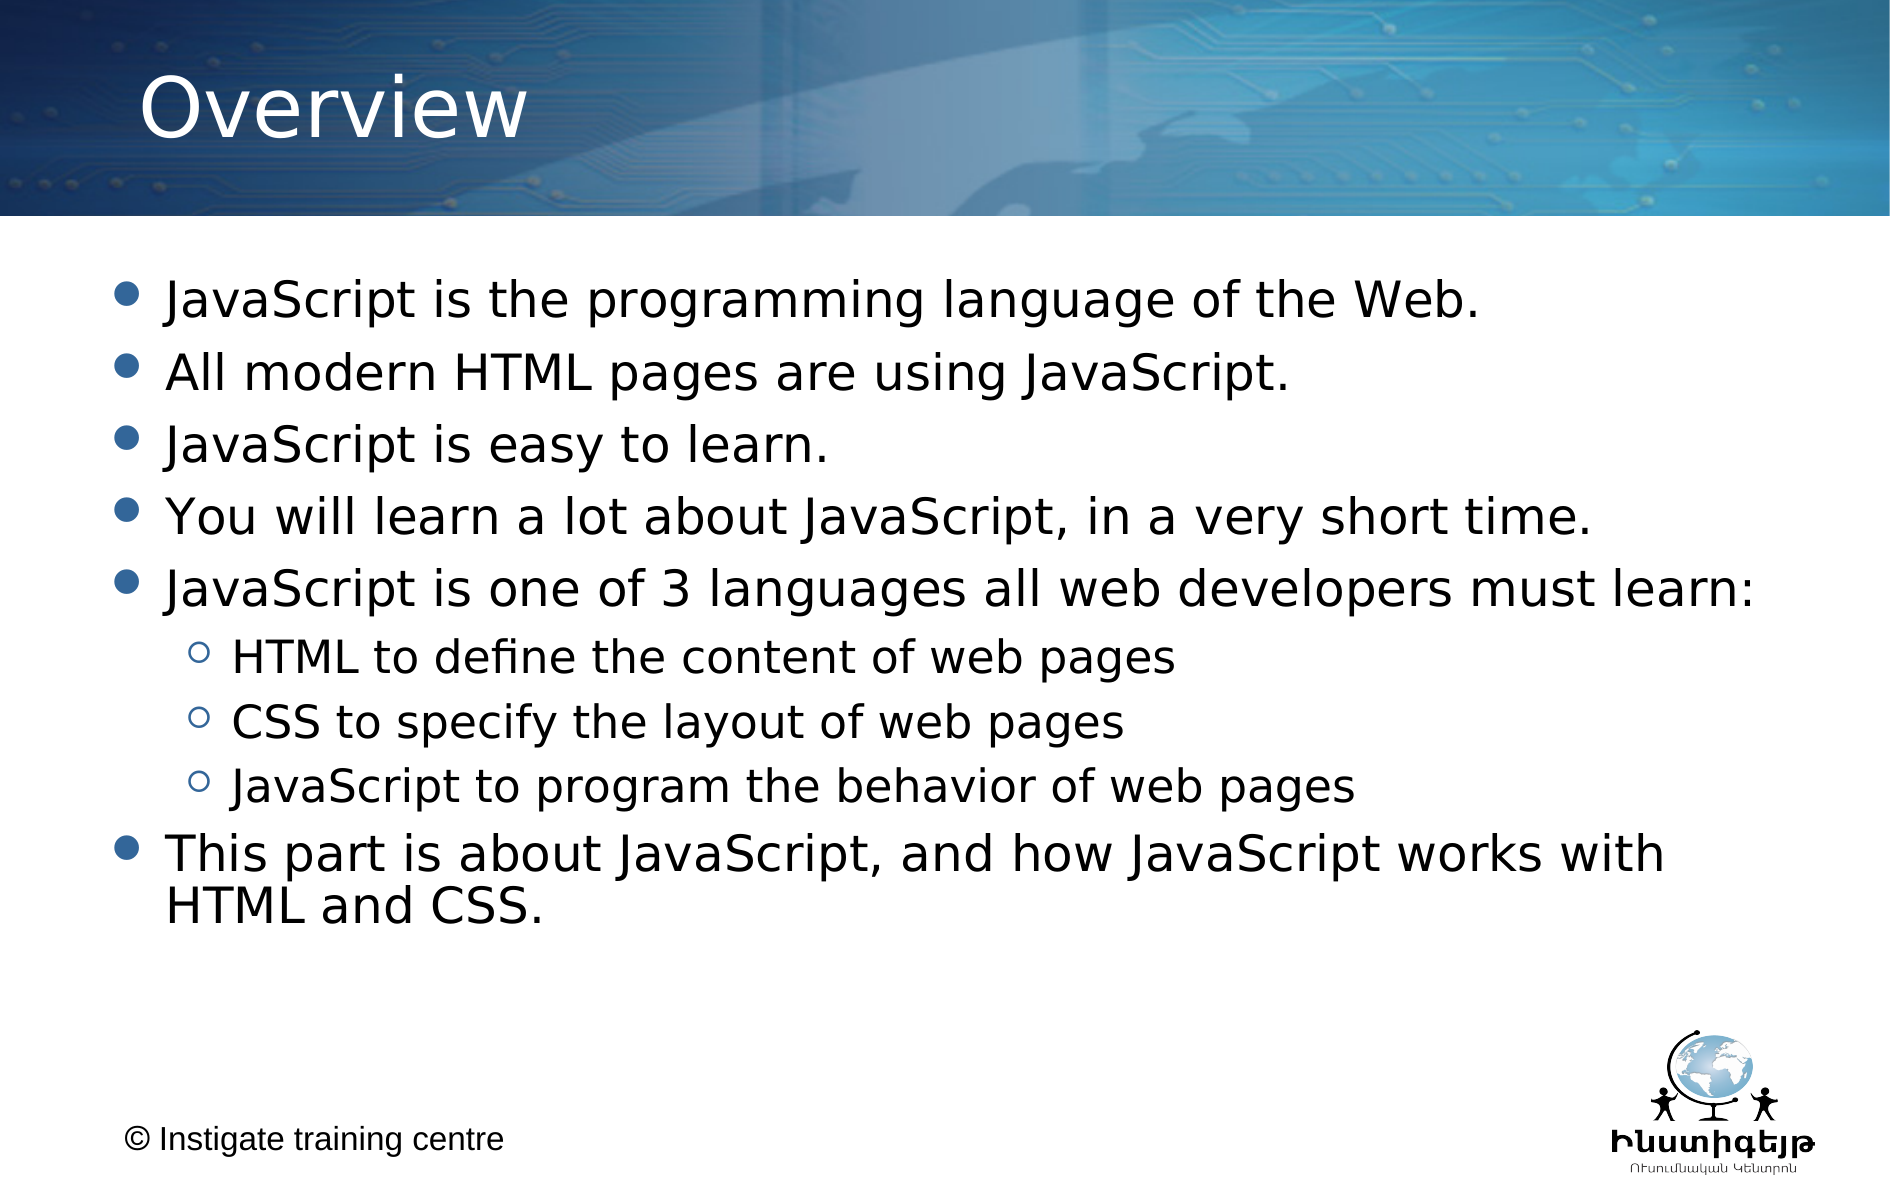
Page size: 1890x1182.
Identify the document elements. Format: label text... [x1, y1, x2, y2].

picture [1612, 1030, 1815, 1175]
picture [0, 0, 1890, 216]
list JavaScript is the programming language of the Web. All modern HTML pages are using JavaScript. JavaScript is easy to learn. You will learn a lot about JavaScript, in a very short time. JavaScript is one of 3 languages all web developers must learn: HTML to define the content of web pages CSS to specify the layout of web pages JavaScript to program the behavior of web pages This part is about JavaScript, and how JavaScript works with HTML and CSS. [110, 276, 1801, 298]
